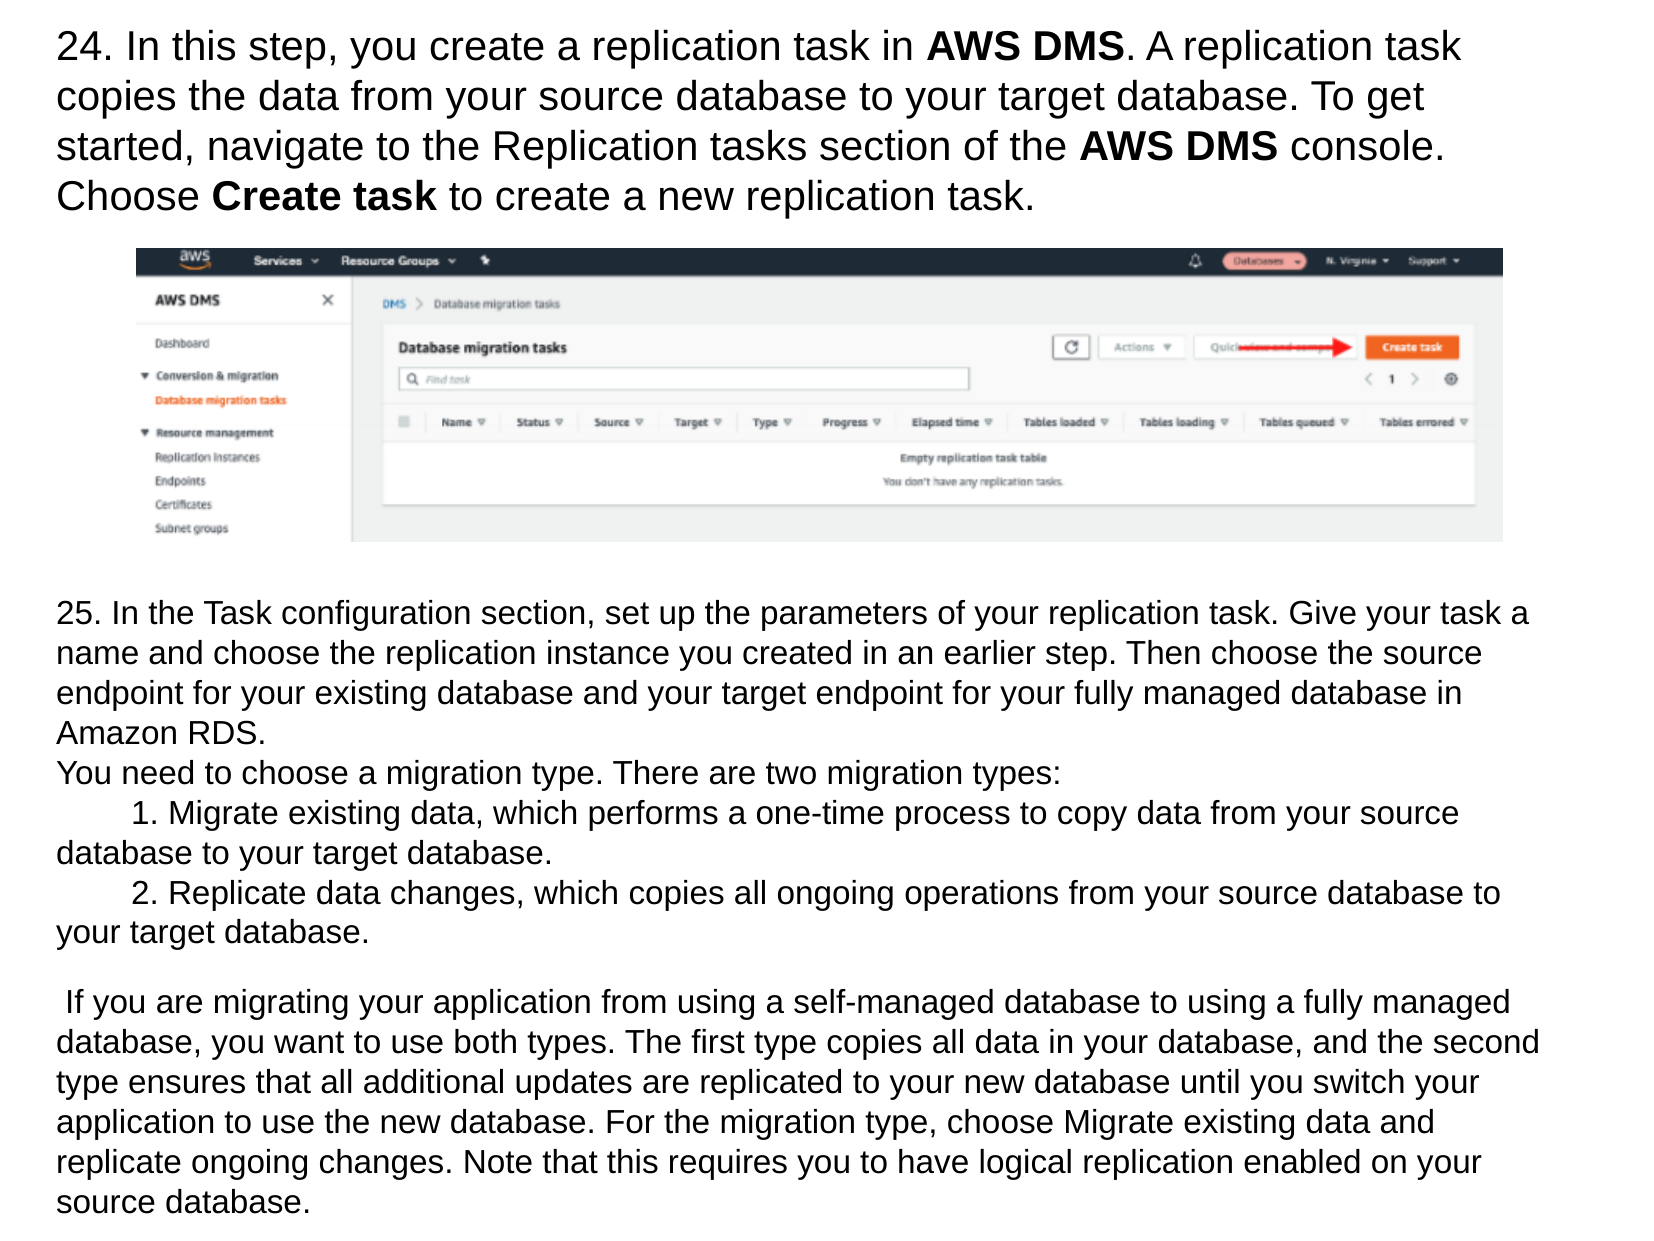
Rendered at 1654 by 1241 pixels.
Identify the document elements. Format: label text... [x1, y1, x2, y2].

text_box 25. In the Task configuration section, set up the parameters of your replication task. Give your task a name and choose the replication instance you created in an earlier step. Then choose the source endpoint for your existing database and your target endpoint for your fully managed database in Amazon RDS. You need to choose a migration type. There are two migration types: 1. Migrate existing data, which performs a one-time process to copy data from your source database to your target database. 2. Replicate data changes, which copies all ongoing operations from your source database to your target database. If you are migrating your application from using a self-managed database to using a fully managed database, you want to use both types. The first type copies all data in your database, and the second type ensures that all additional updates are replicated to your new database until you switch your application to use the new database. For the migration type, choose Migrate existing data and replicate ongoing changes. Note that this requires you to have logical replication enabled on your source database. [55, 591, 1545, 1178]
picture [136, 248, 1503, 542]
text_box 24. In this step, you create a replication task in AWS DMS. A replication task copies the data from your source database to your target database. To get started, navigate to the Replication tasks section of the AWS DMS console. Choose Create task to create a new replication task. [55, 18, 1545, 233]
